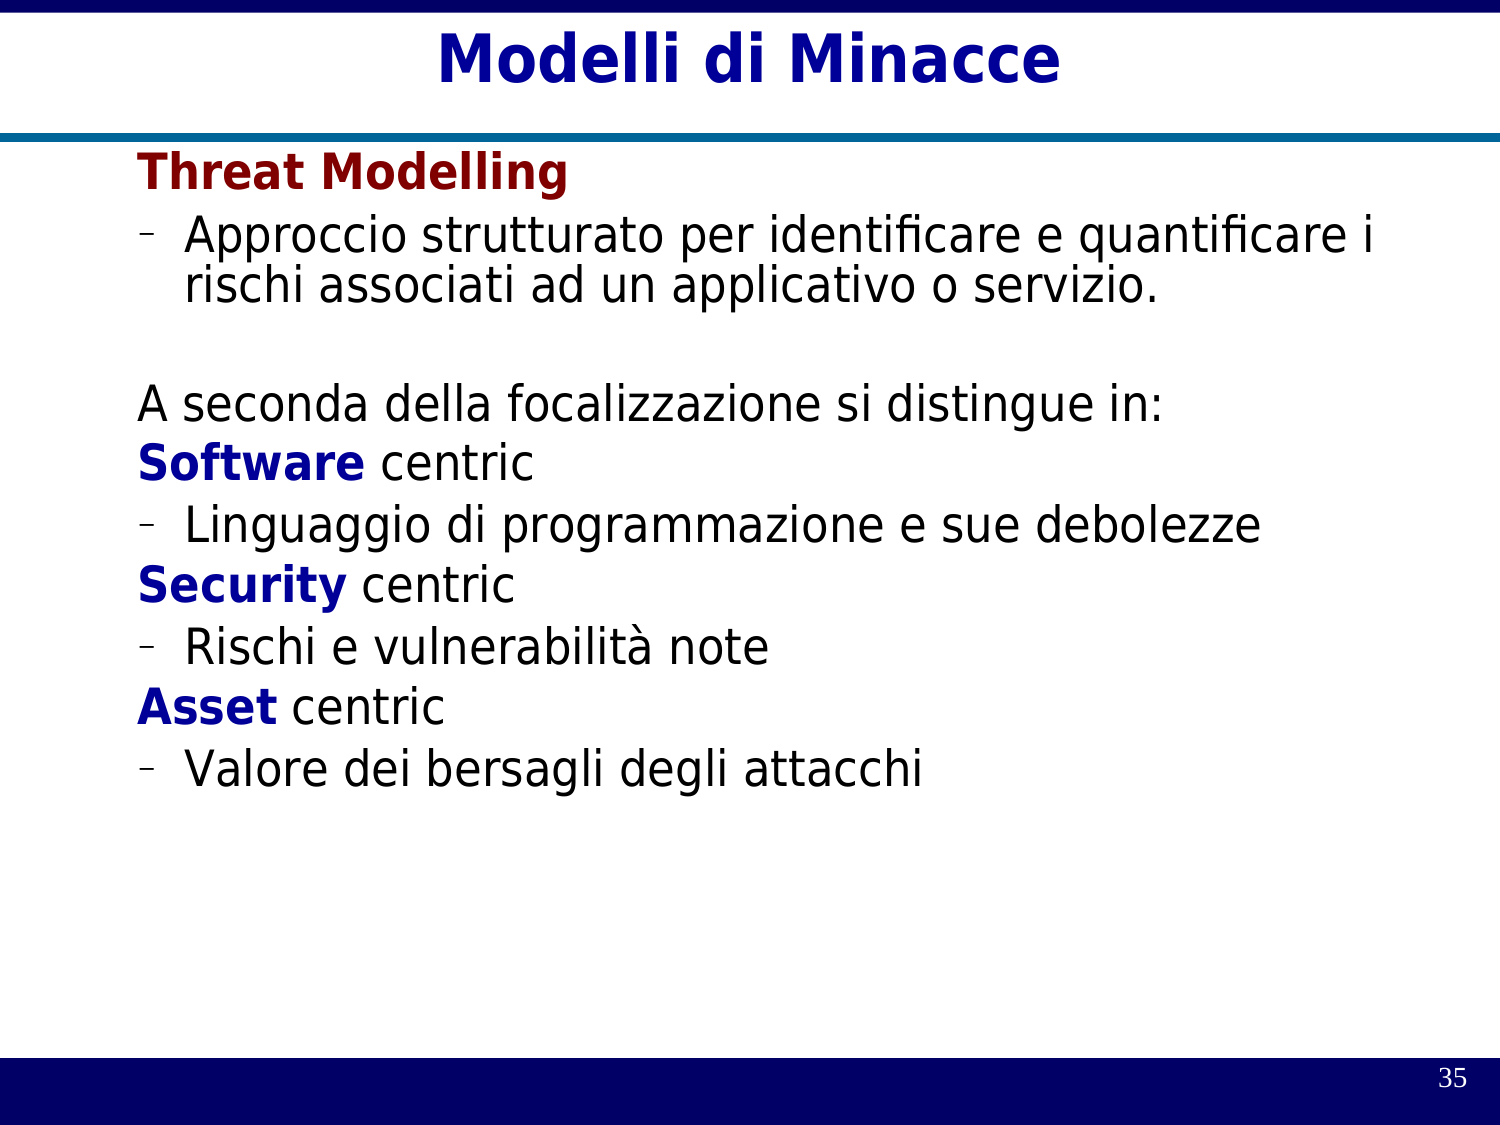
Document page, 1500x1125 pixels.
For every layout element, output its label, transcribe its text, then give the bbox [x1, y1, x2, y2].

list Threat Modelling Approccio strutturato per identificare e quantificare i rischi associati ad un applicativo o servizio. A seconda della focalizzazione si distingue in: Software centric Linguaggio di programmazione e sue debolezze Security centric Rischi e vulnerabilità note Asset centric Valore dei bersagli degli attacchi [62, 149, 1438, 807]
title Modelli di Minacce [62, 0, 1438, 126]
